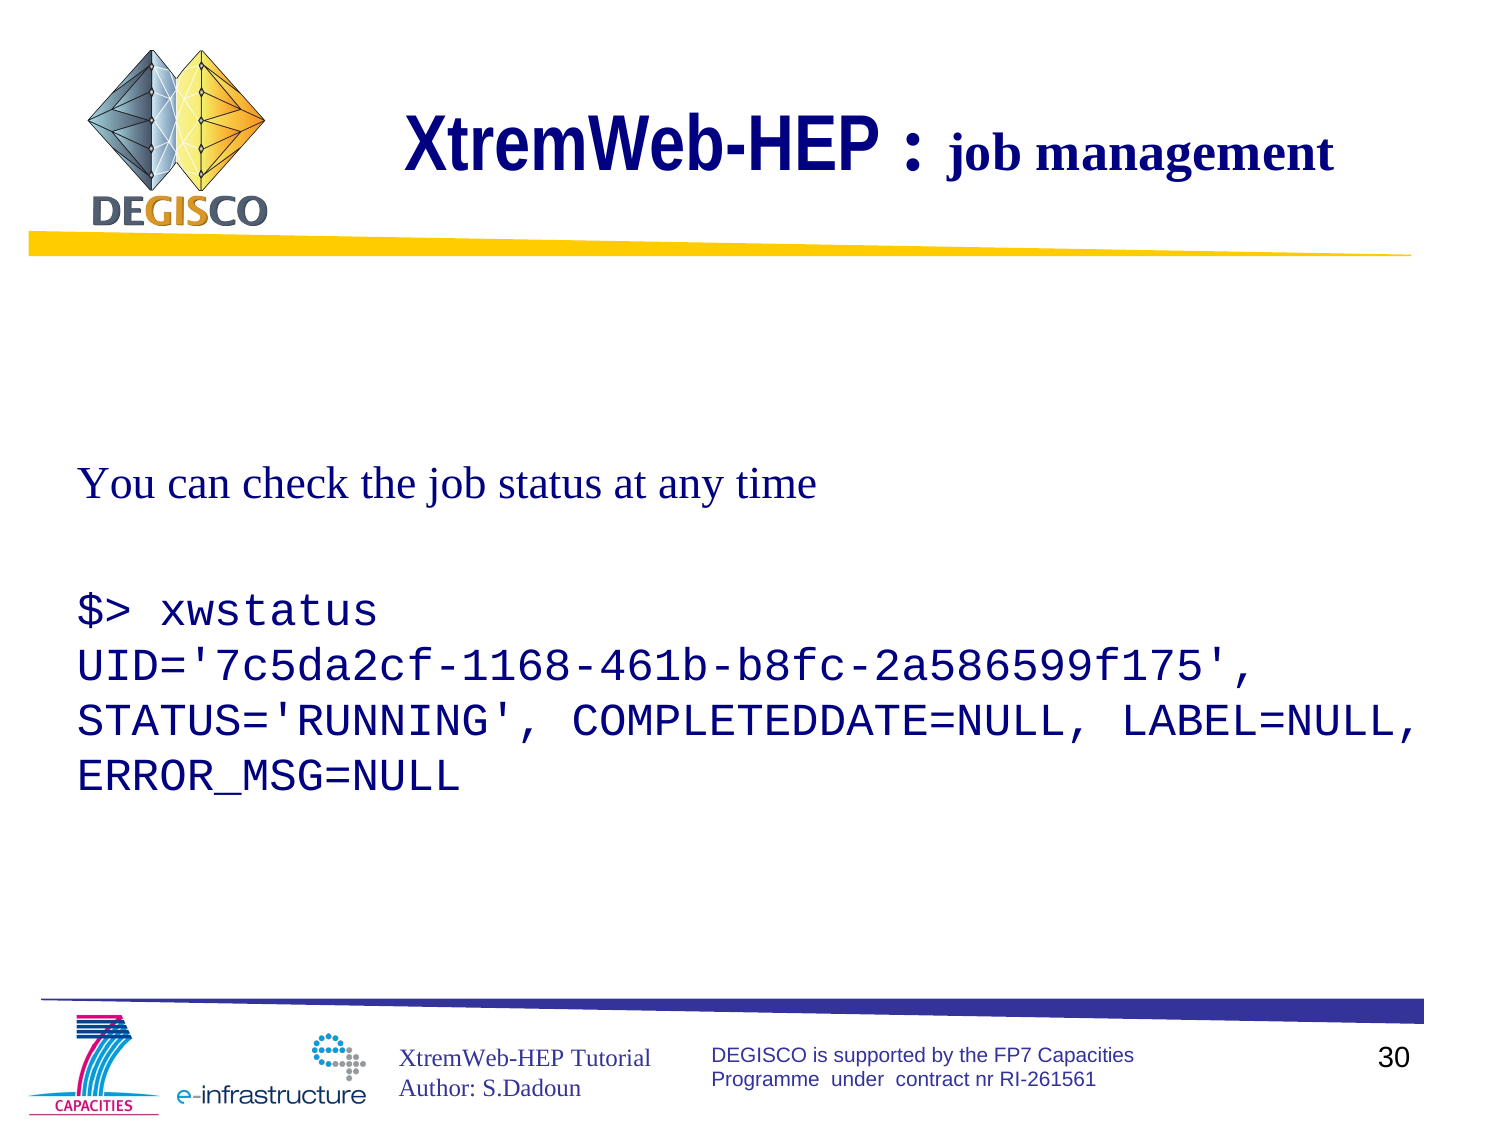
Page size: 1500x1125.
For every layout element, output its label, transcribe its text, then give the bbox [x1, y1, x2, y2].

picture [65, 44, 287, 226]
picture [177, 1033, 366, 1104]
picture [22, 1007, 165, 1124]
title XtremWeb-HEP : job management [260, 56, 1479, 221]
subtitle You can check the job status at any time $> xwstatus UID='7c5da2cf-1168-461b-b8fc-2a586599f175', STATUS='RUNNING', COMPLETEDDATE=NULL, LABEL=NULL, ERROR_MSG=NULL [76, 255, 1427, 998]
picture [317, 1038, 340, 1049]
